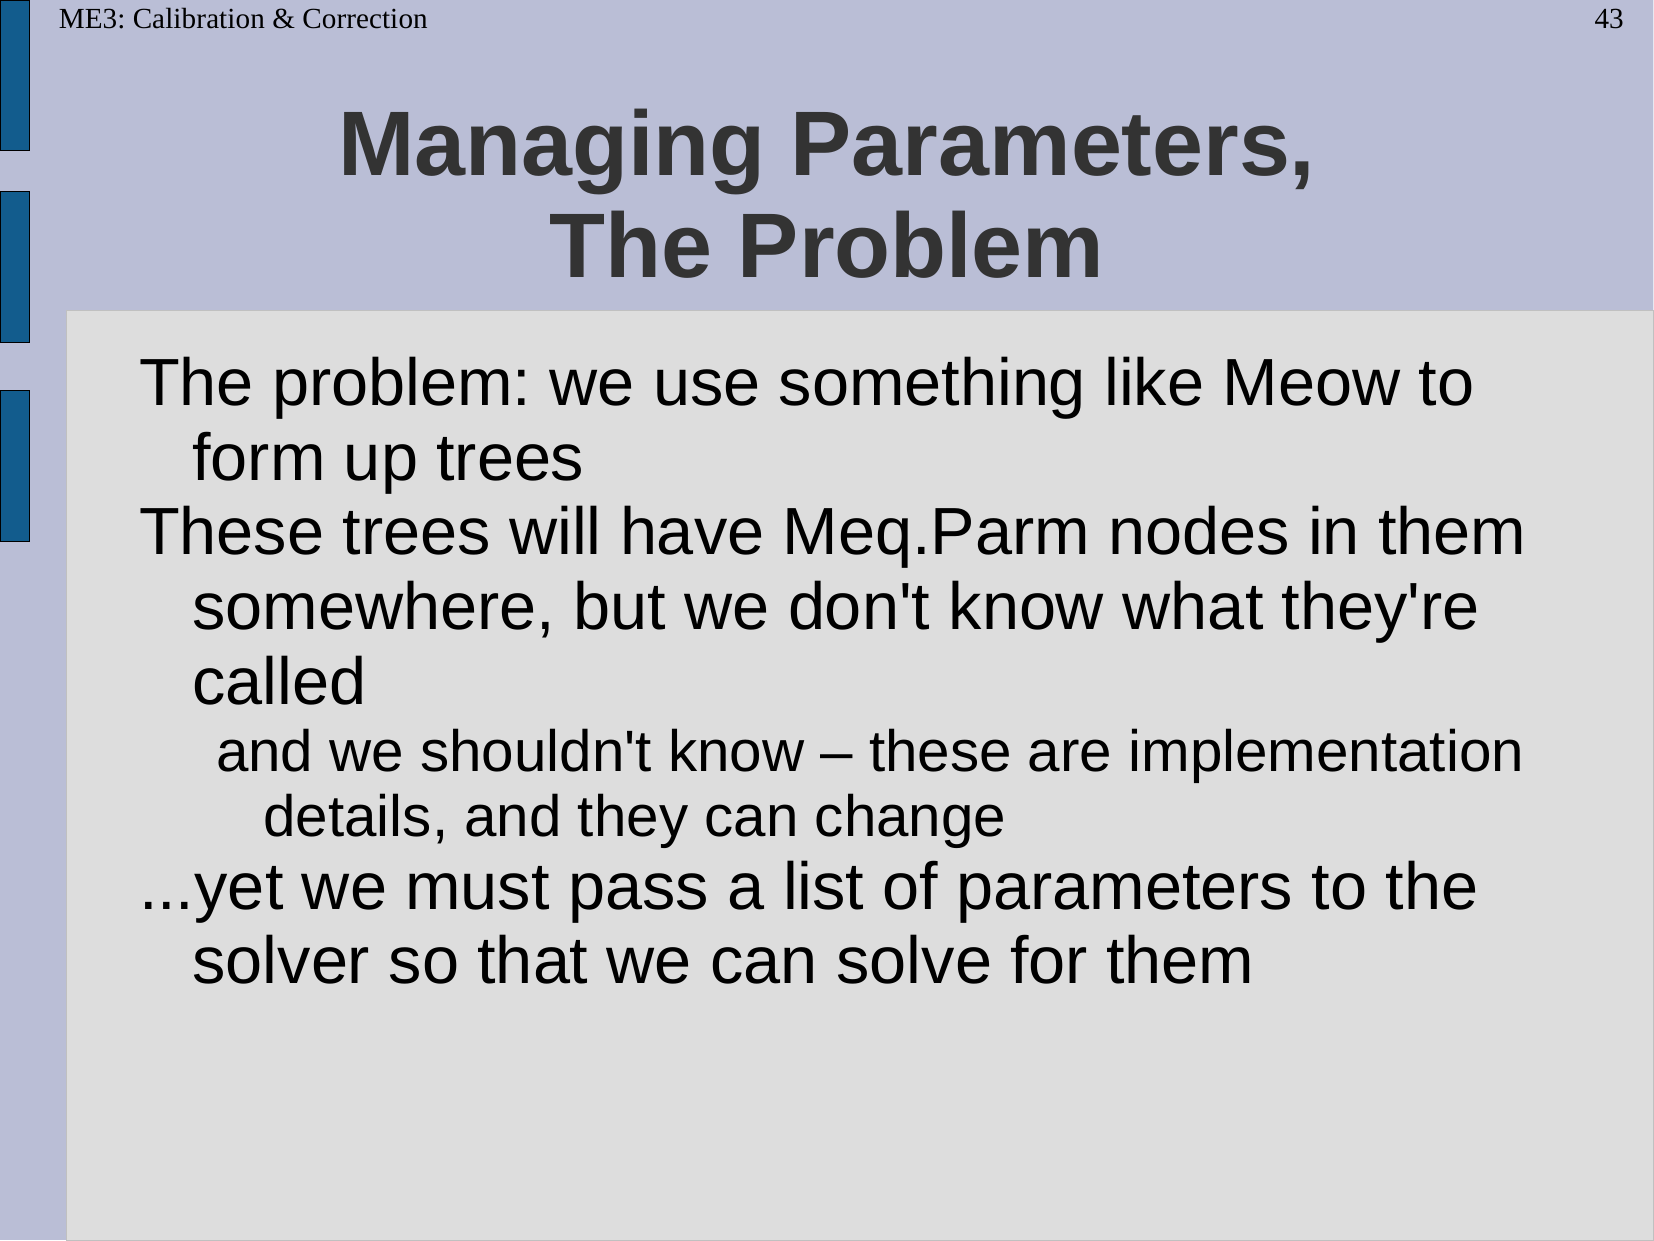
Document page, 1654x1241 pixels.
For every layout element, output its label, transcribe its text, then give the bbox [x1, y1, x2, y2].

list The problem: we use something like Meow to form up trees These trees will have Meq.Parm nodes in them somewhere, but we don't know what they're called and we shouldn't know – these are implementation details, and they can change ...yet we must pass a list of parameters to the solver so that we can solve for them [121, 344, 1534, 1171]
title Managing Parameters, The Problem [121, 87, 1534, 302]
